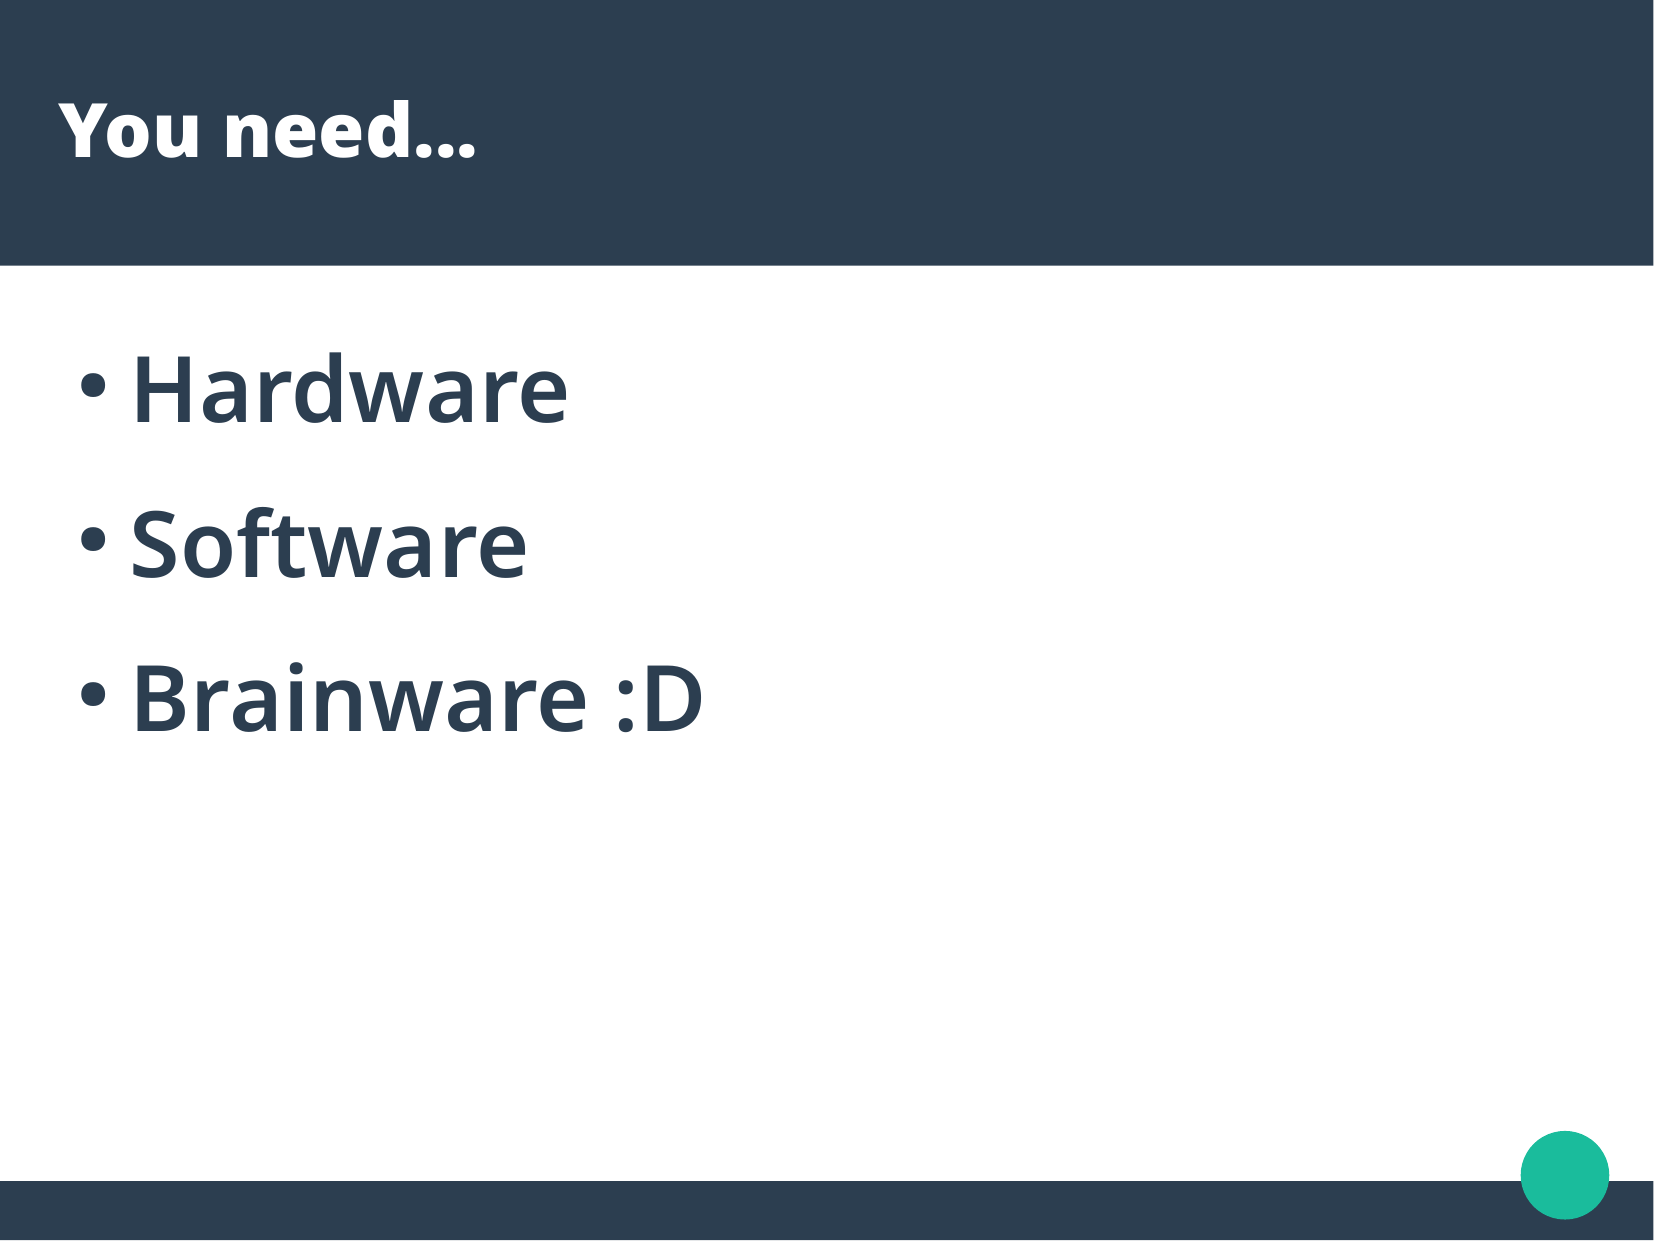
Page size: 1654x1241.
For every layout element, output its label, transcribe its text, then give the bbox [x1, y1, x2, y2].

title You need... [59, 49, 1595, 207]
list Hardware Software Brainware :D [59, 324, 1595, 1152]
